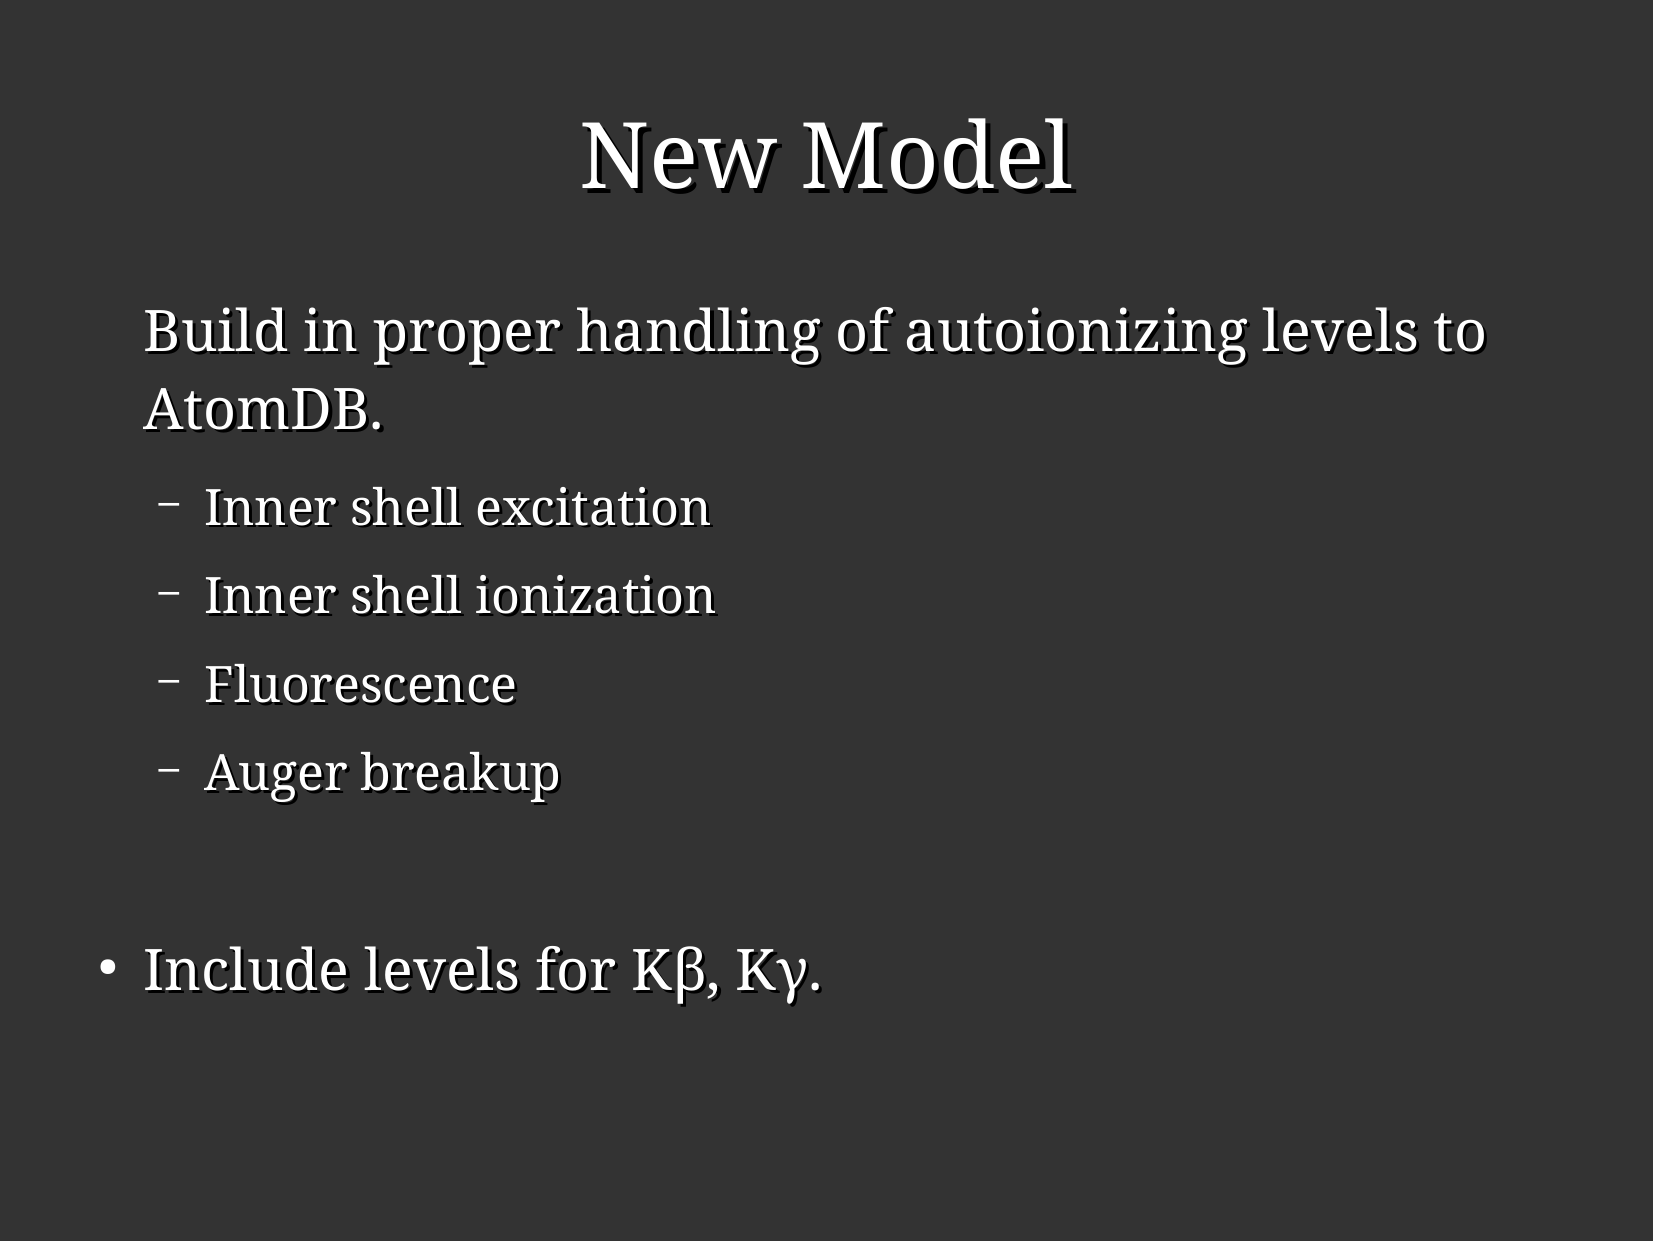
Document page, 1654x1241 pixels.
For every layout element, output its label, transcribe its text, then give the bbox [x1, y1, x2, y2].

title New Model [82, 49, 1571, 257]
list Build in proper handling of autoionizing levels to AtomDB. Inner shell excitation Inner shell ionization Fluorescence Auger breakup Include levels for Kβ, Kγ. [82, 290, 1538, 1010]
